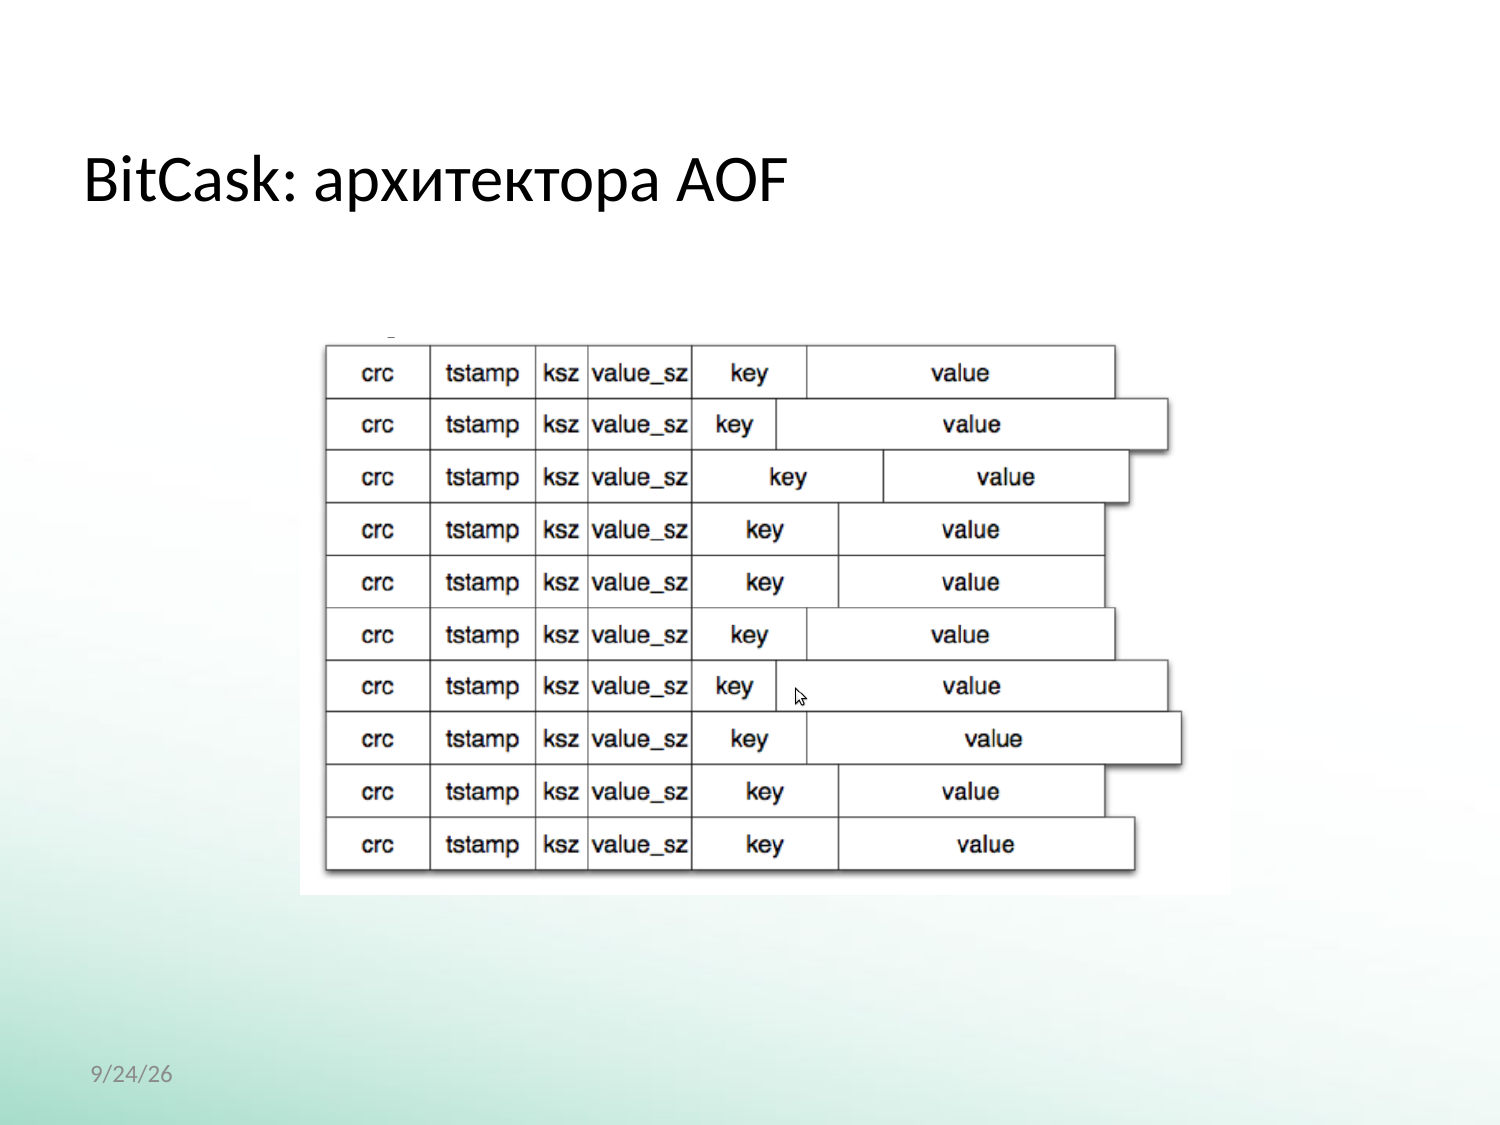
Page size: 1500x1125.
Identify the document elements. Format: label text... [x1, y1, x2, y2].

title BitCask: архитектора AOF [83, 114, 1434, 256]
picture [0, 0, 1500, 1125]
